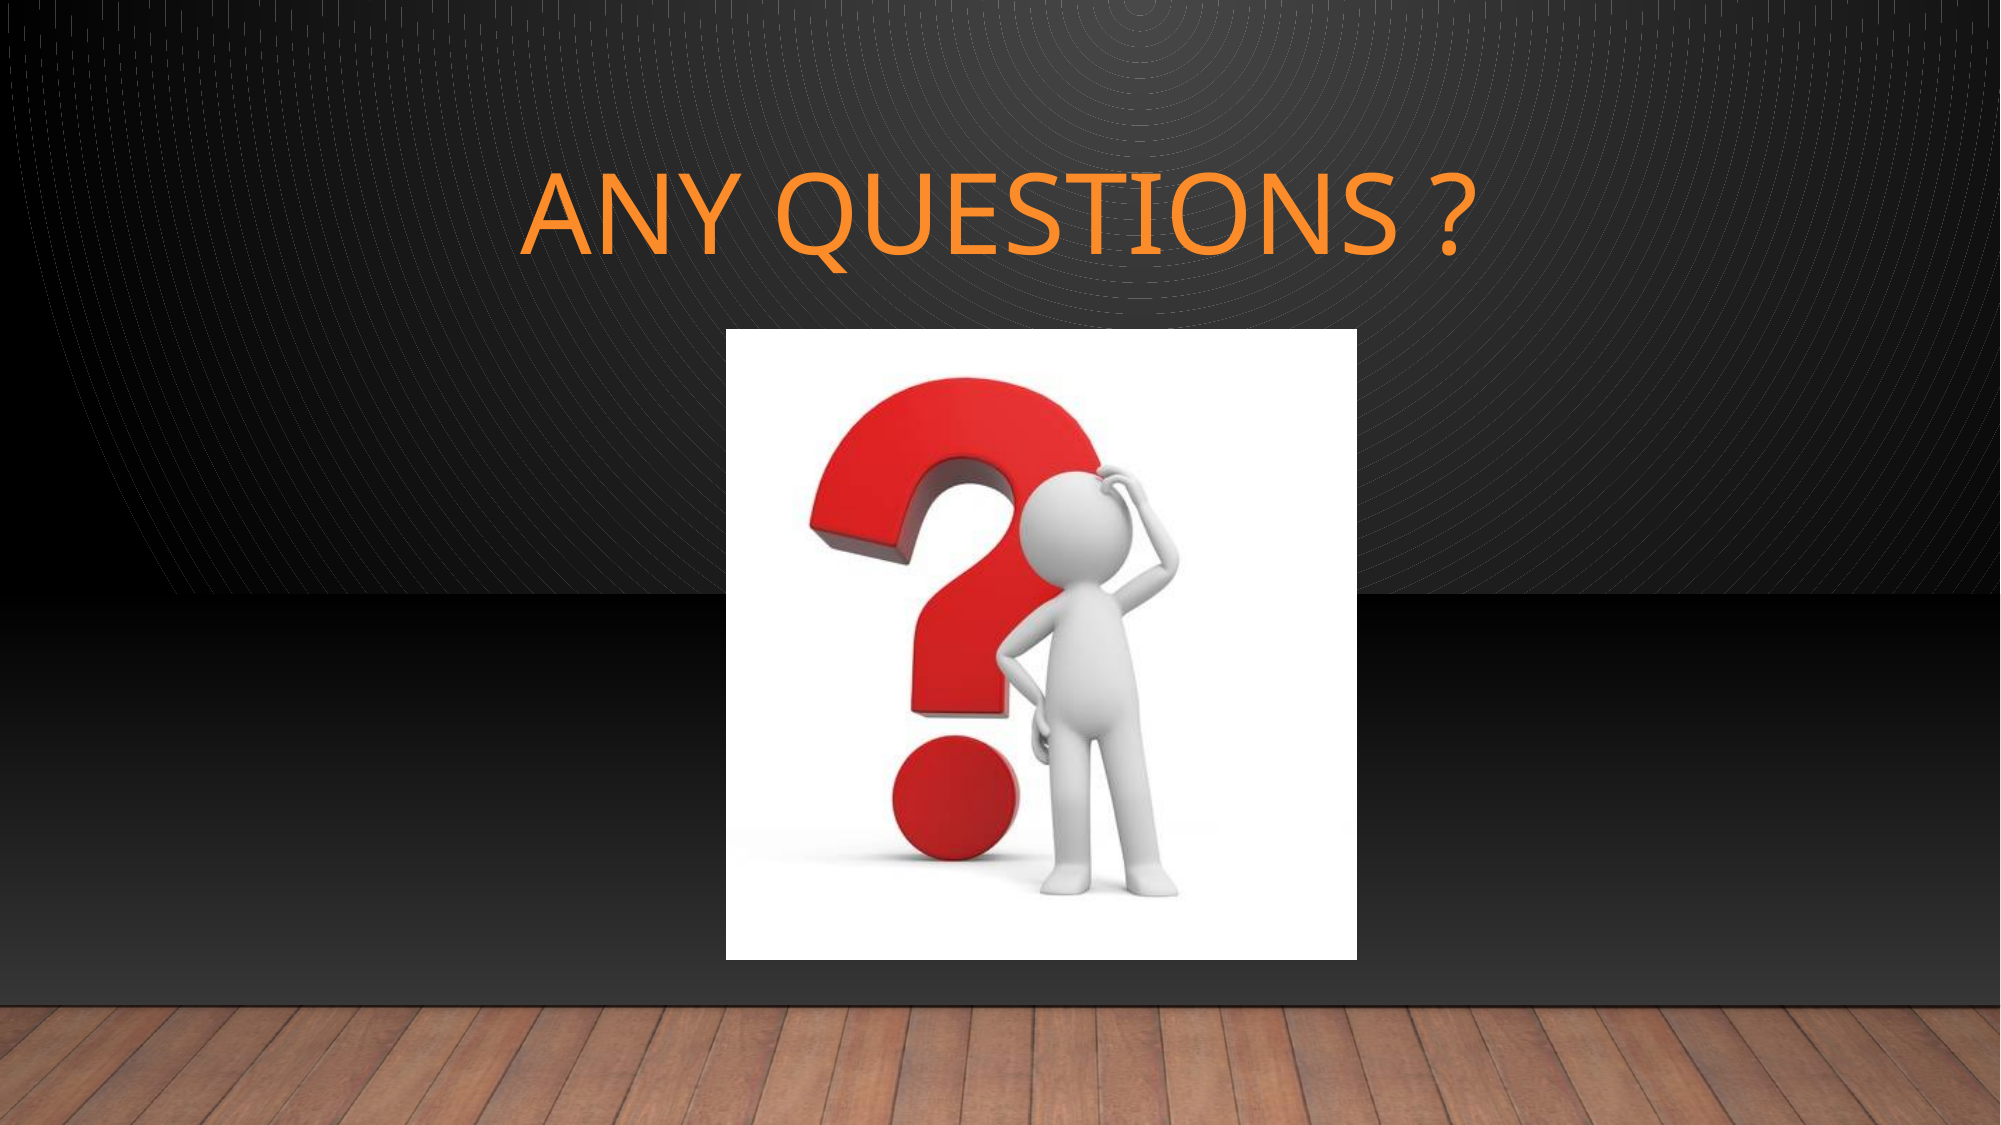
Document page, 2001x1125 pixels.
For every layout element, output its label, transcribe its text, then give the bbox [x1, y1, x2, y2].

title Any questions ? [238, 131, 1763, 305]
picture [726, 329, 1357, 960]
